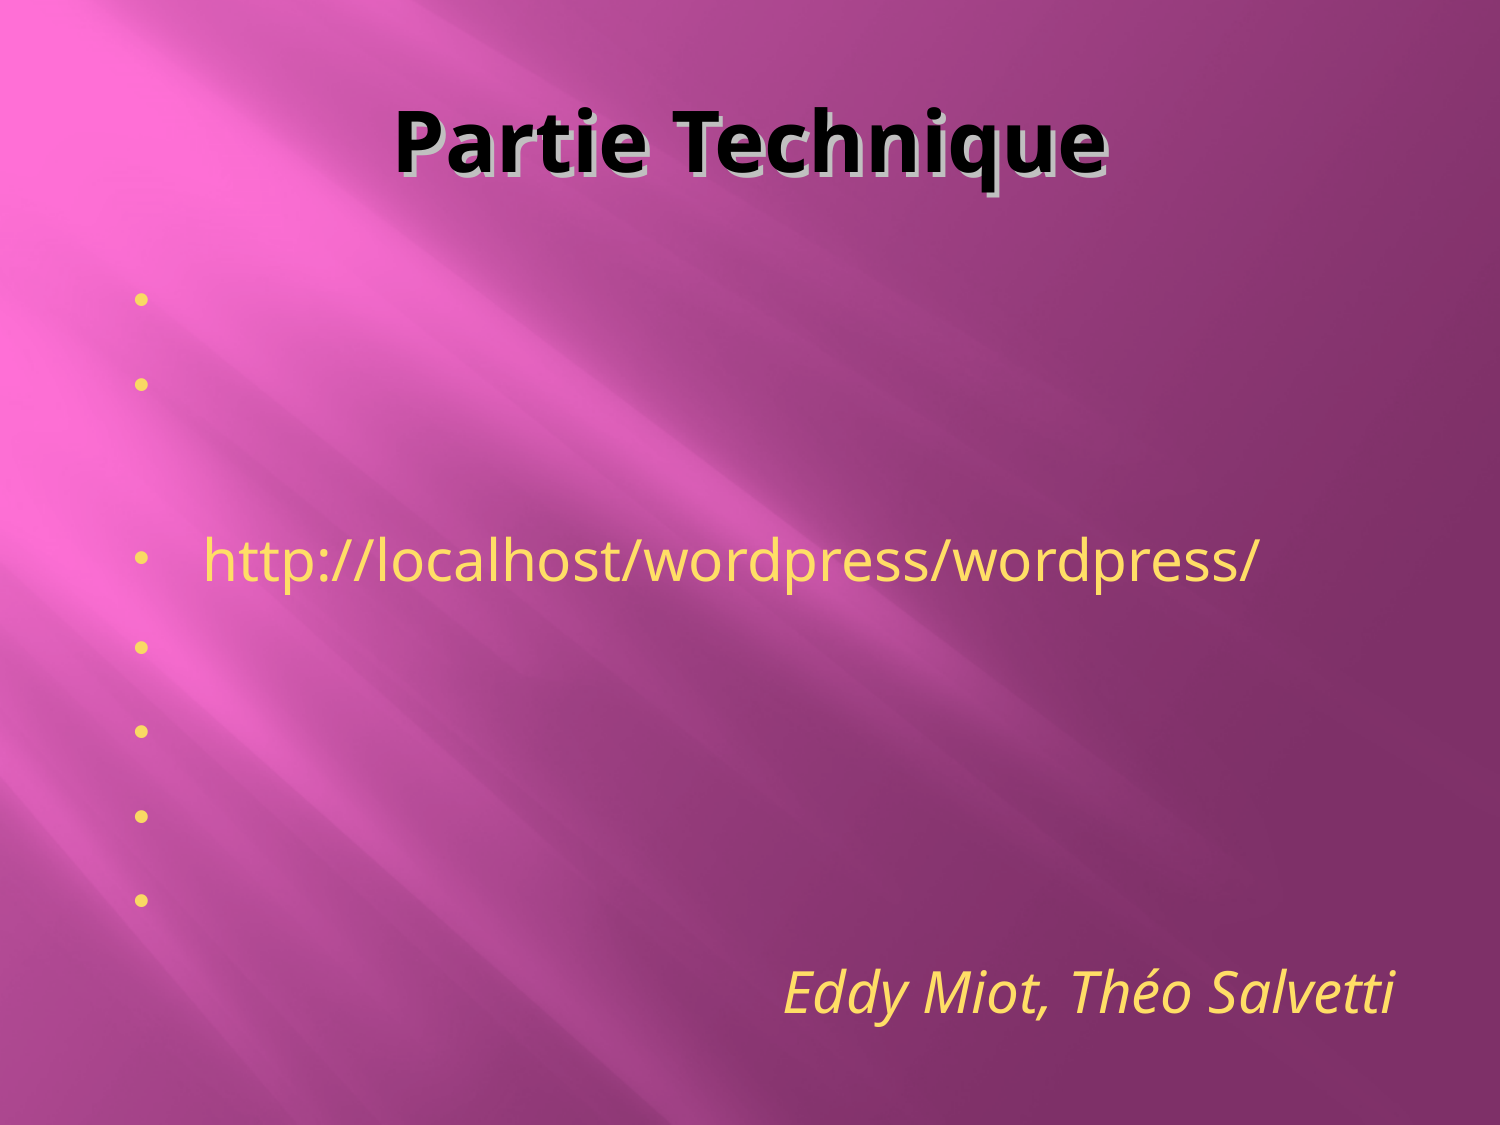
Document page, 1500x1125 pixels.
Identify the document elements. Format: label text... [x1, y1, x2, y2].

list http://localhost/wordpress/wordpress/ Eddy Miot, Théo Salvetti [75, 262, 1426, 1036]
title Partie Technique [75, 45, 1426, 233]
